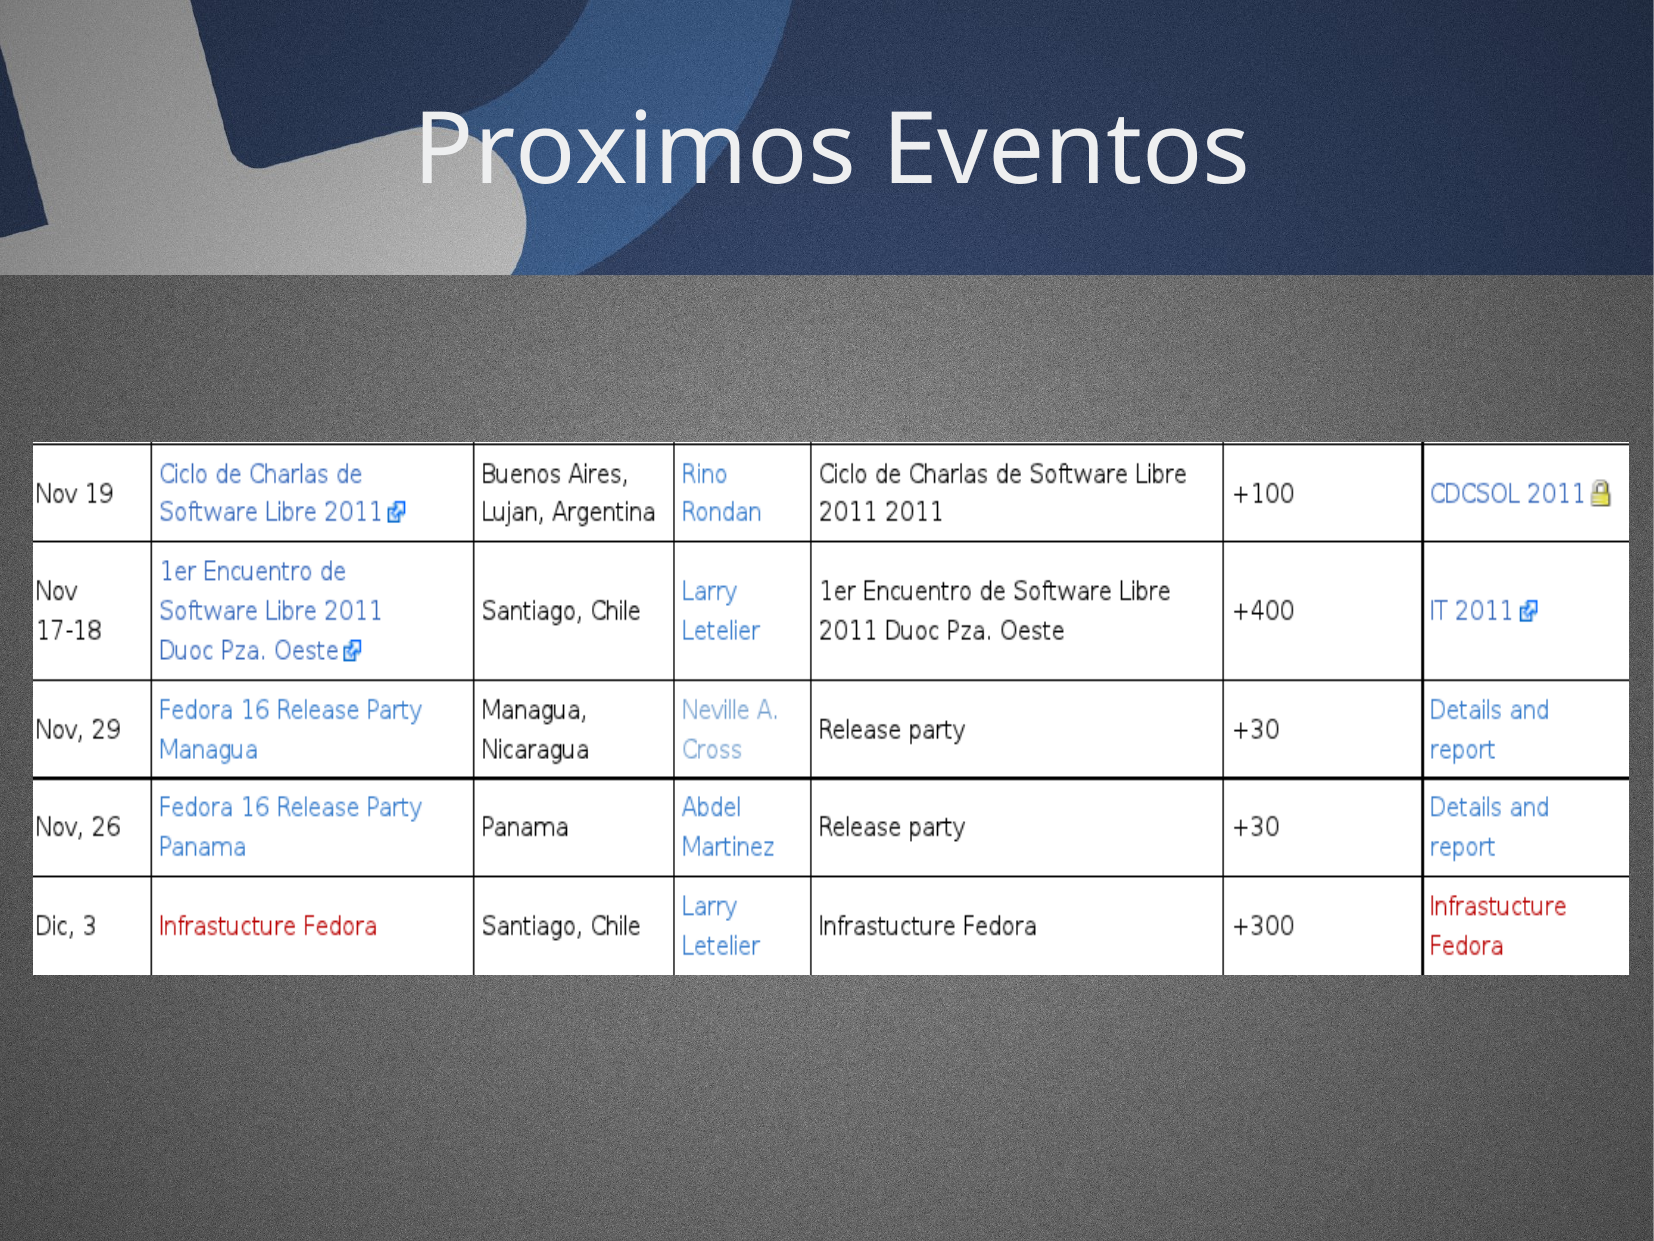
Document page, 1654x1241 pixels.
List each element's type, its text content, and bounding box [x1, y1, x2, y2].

picture [0, 0, 1654, 1241]
text_box Proximos Eventos [88, 43, 1577, 252]
